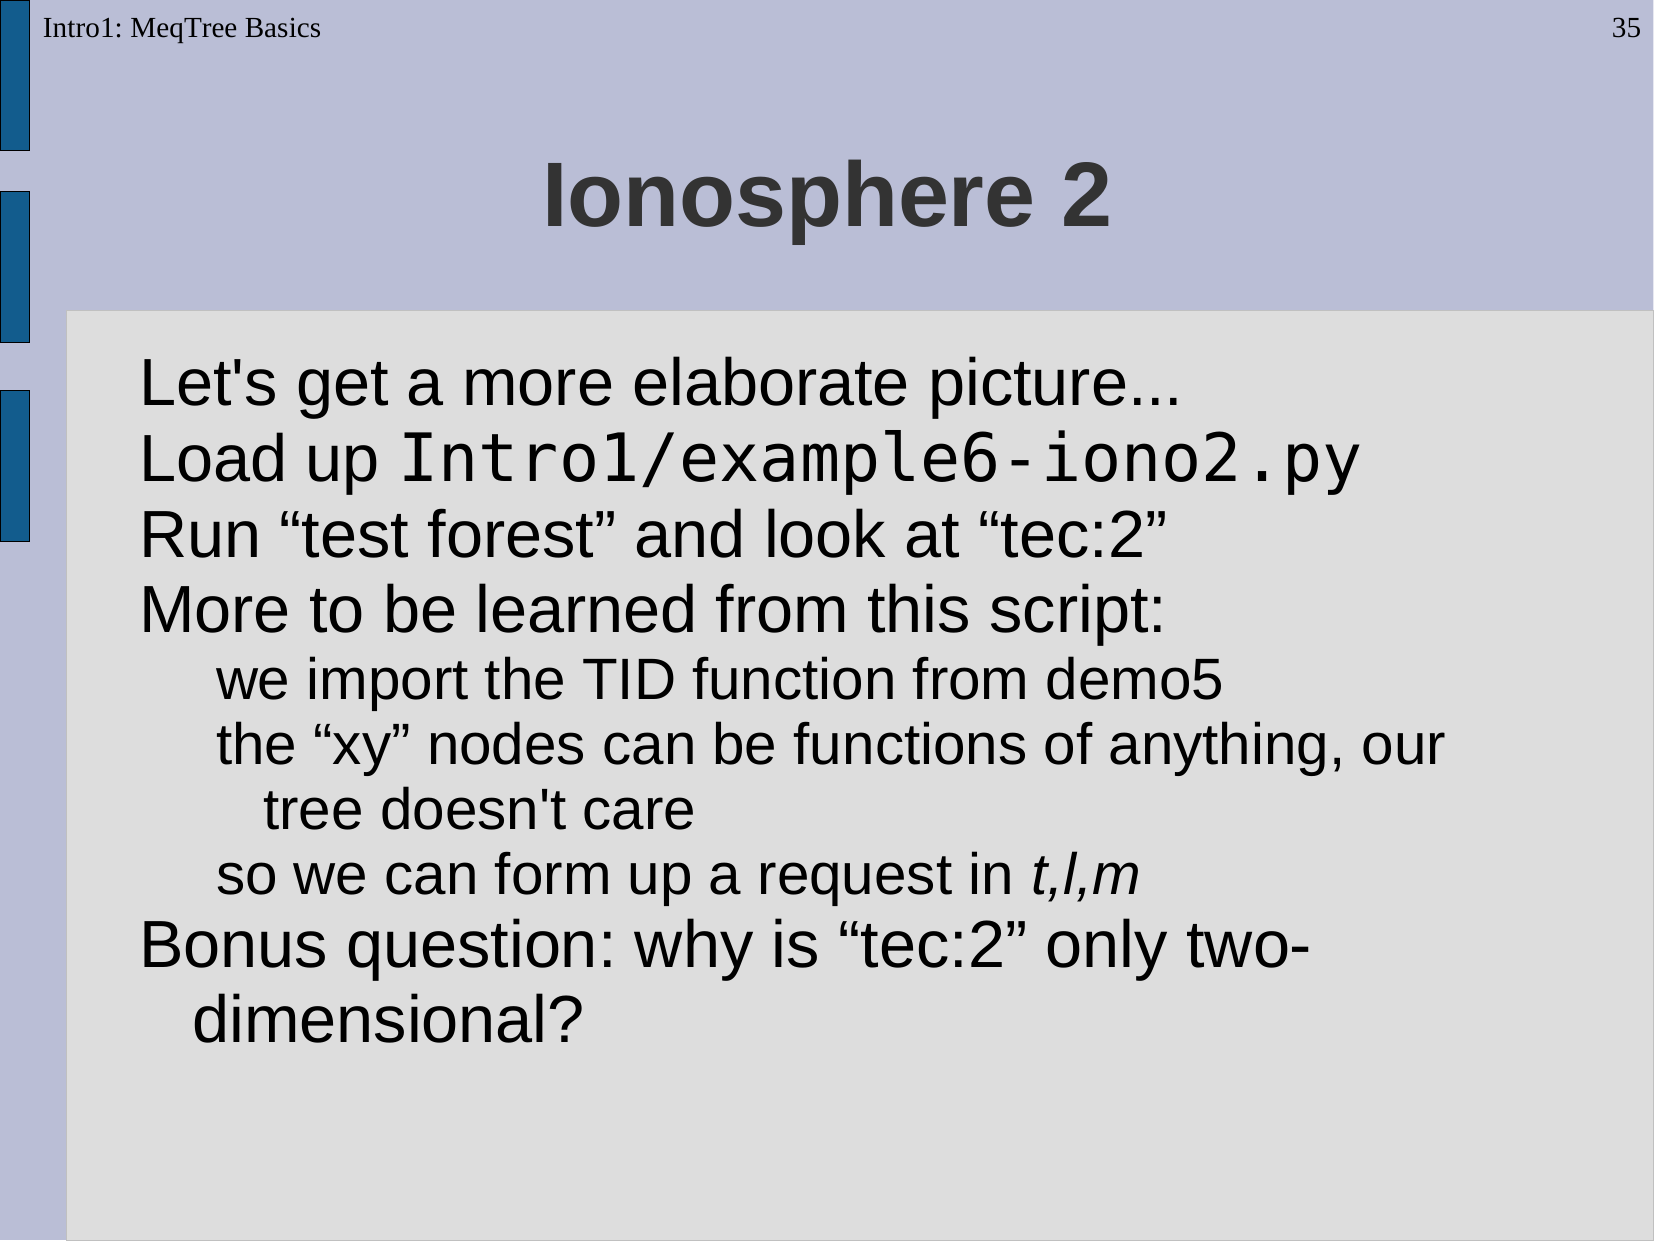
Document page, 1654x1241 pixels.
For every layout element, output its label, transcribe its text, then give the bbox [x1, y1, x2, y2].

title Ionosphere 2 [121, 98, 1534, 291]
list Let's get a more elaborate picture... Load up Intro1/example6-iono2.py Run “test forest” and look at “tec:2” More to be learned from this script: we import the TID function from demo5 the “xy” nodes can be functions of anything, our tree doesn't care so we can form up a request in t,l,m Bonus question: why is “tec:2” only two-dimensional? [121, 344, 1534, 1112]
